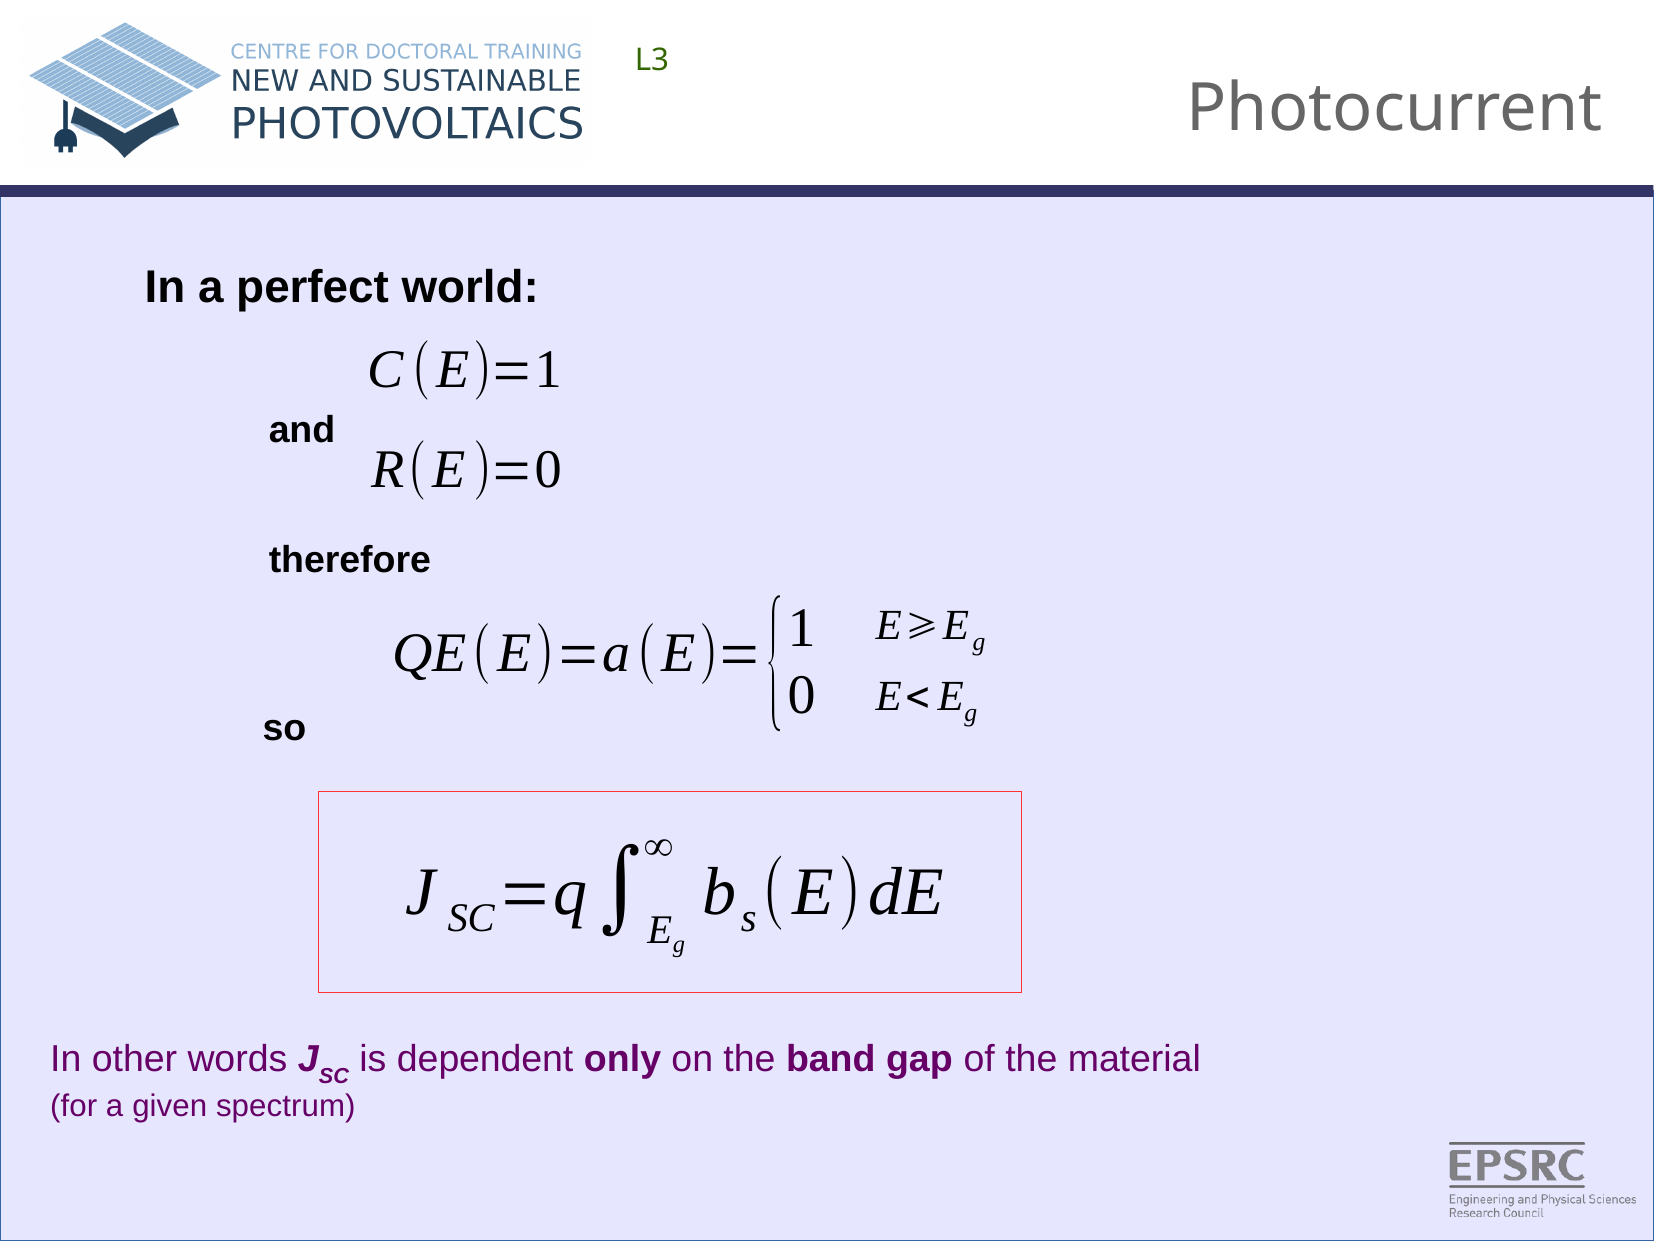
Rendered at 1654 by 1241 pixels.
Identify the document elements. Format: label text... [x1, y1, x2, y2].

picture [1449, 1142, 1636, 1217]
text_box L3 [620, 29, 880, 80]
text_box Photocurrent [767, 52, 1619, 142]
chart [862, 673, 990, 729]
chart [388, 837, 963, 958]
chart [862, 602, 996, 658]
chart [354, 336, 577, 403]
text_box In a perfect world: [129, 253, 567, 321]
text_box therefore [253, 531, 446, 601]
picture [19, 17, 591, 166]
text_box [0, 197, 1654, 1241]
text_box so [248, 699, 322, 768]
text_box and [253, 401, 351, 471]
chart [354, 436, 578, 502]
text_box In other words JSC is dependent only on the band gap of the material (for a given spectrum) [35, 1029, 1382, 1217]
chart [377, 590, 832, 733]
